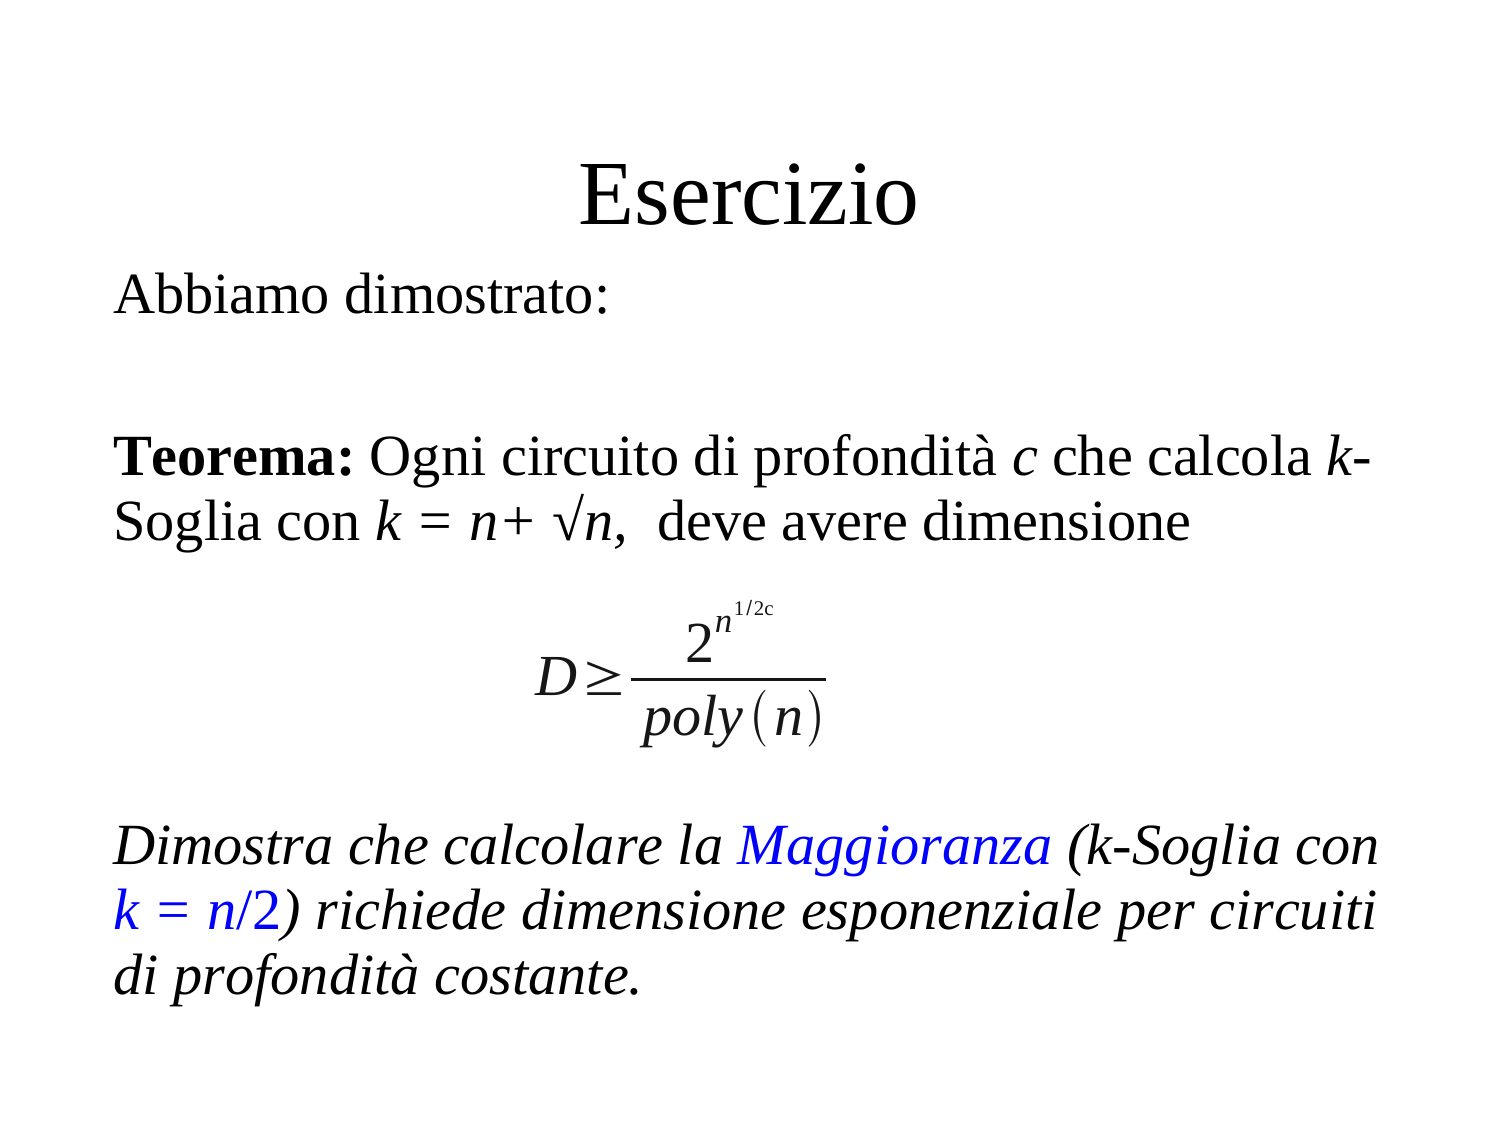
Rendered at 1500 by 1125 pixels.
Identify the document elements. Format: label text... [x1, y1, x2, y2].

title Esercizio [112, 99, 1387, 288]
chart [525, 597, 836, 751]
list Abbiamo dimostrato: Teorema: Ogni circuito di profondità c che calcola k-Soglia con k = n+ √n, deve avere dimensione Dimostra che calcolare la Maggioranza (k-Soglia con k = n/2) richiede dimensione esponenziale per circuiti di profondità costante. [113, 261, 1388, 1007]
